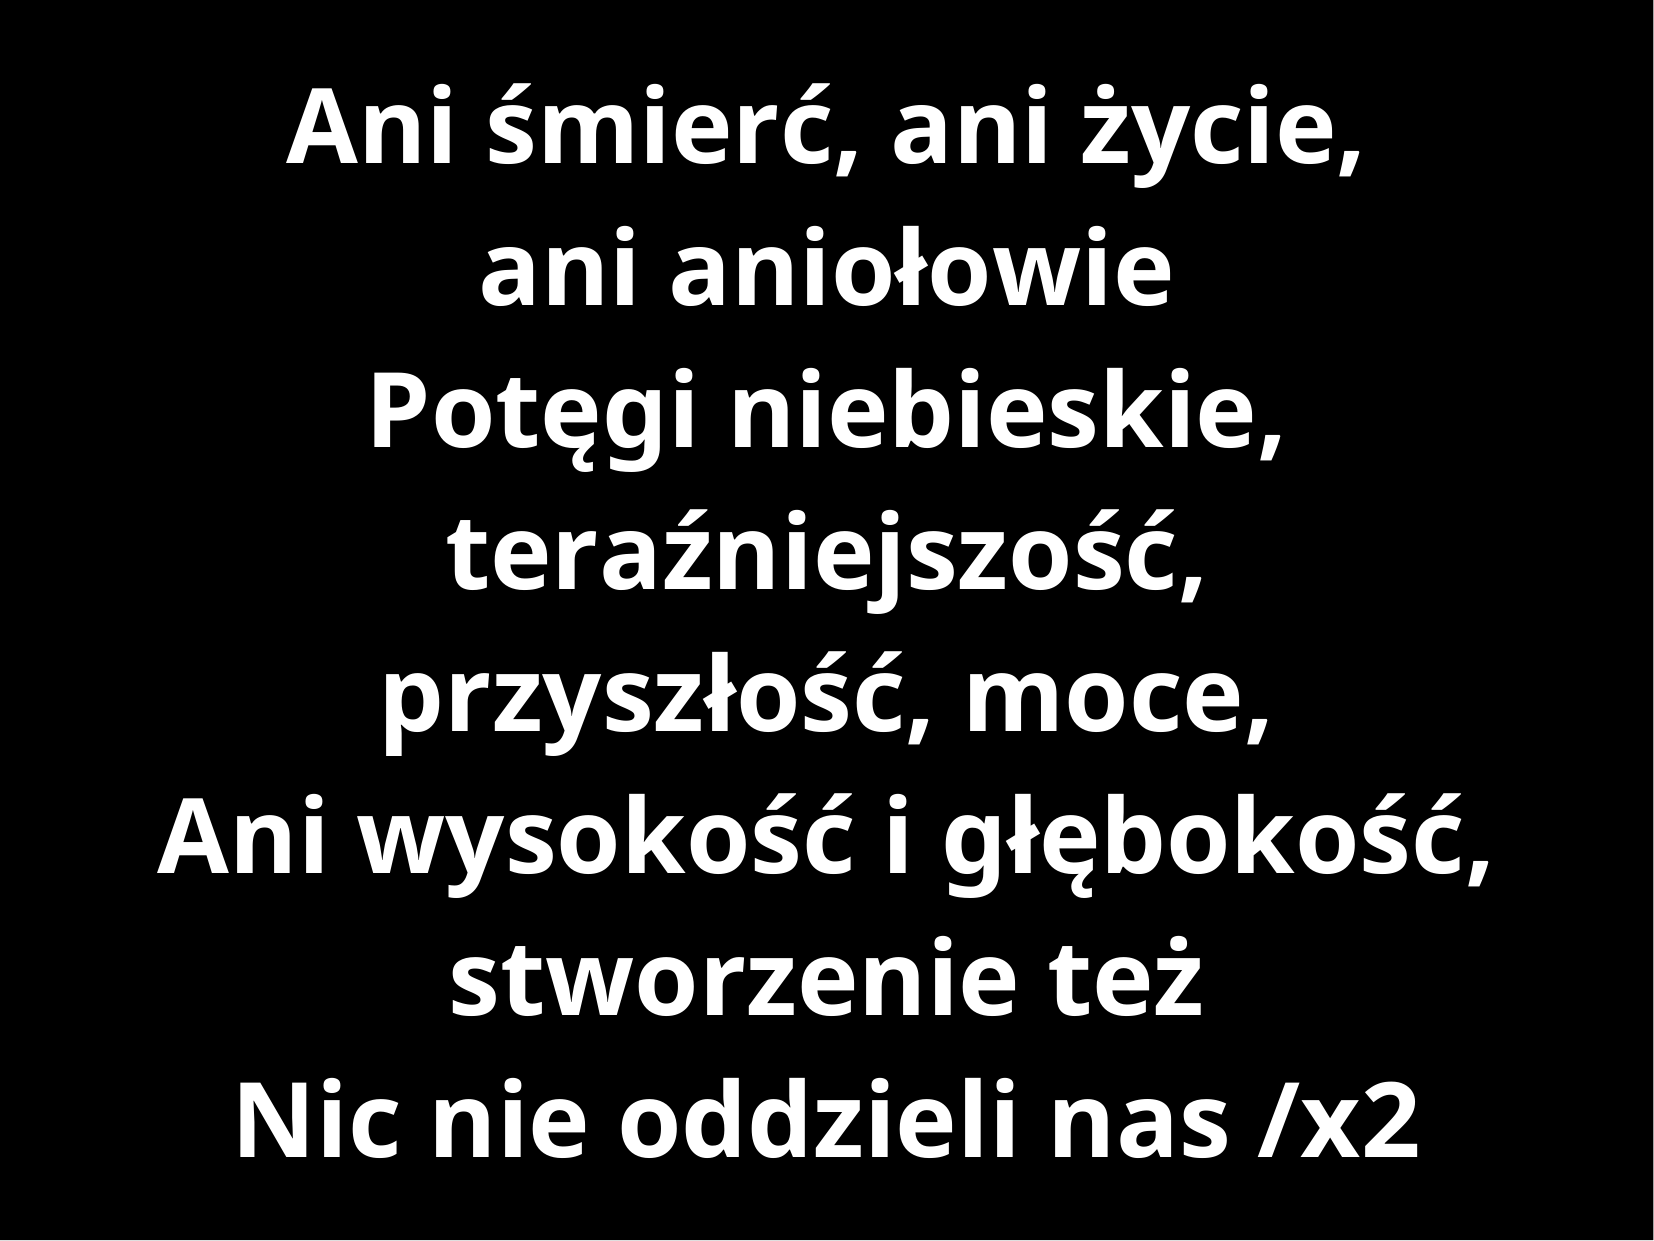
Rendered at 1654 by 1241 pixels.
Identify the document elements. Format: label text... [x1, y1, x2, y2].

title Ani śmierć, ani życie, ani aniołowie Potęgi niebieskie, teraźniejszość, przyszłość, moce, Ani wysokość i głębokość, stworzenie też Nic nie oddzieli nas /x2 [0, 0, 1654, 1241]
